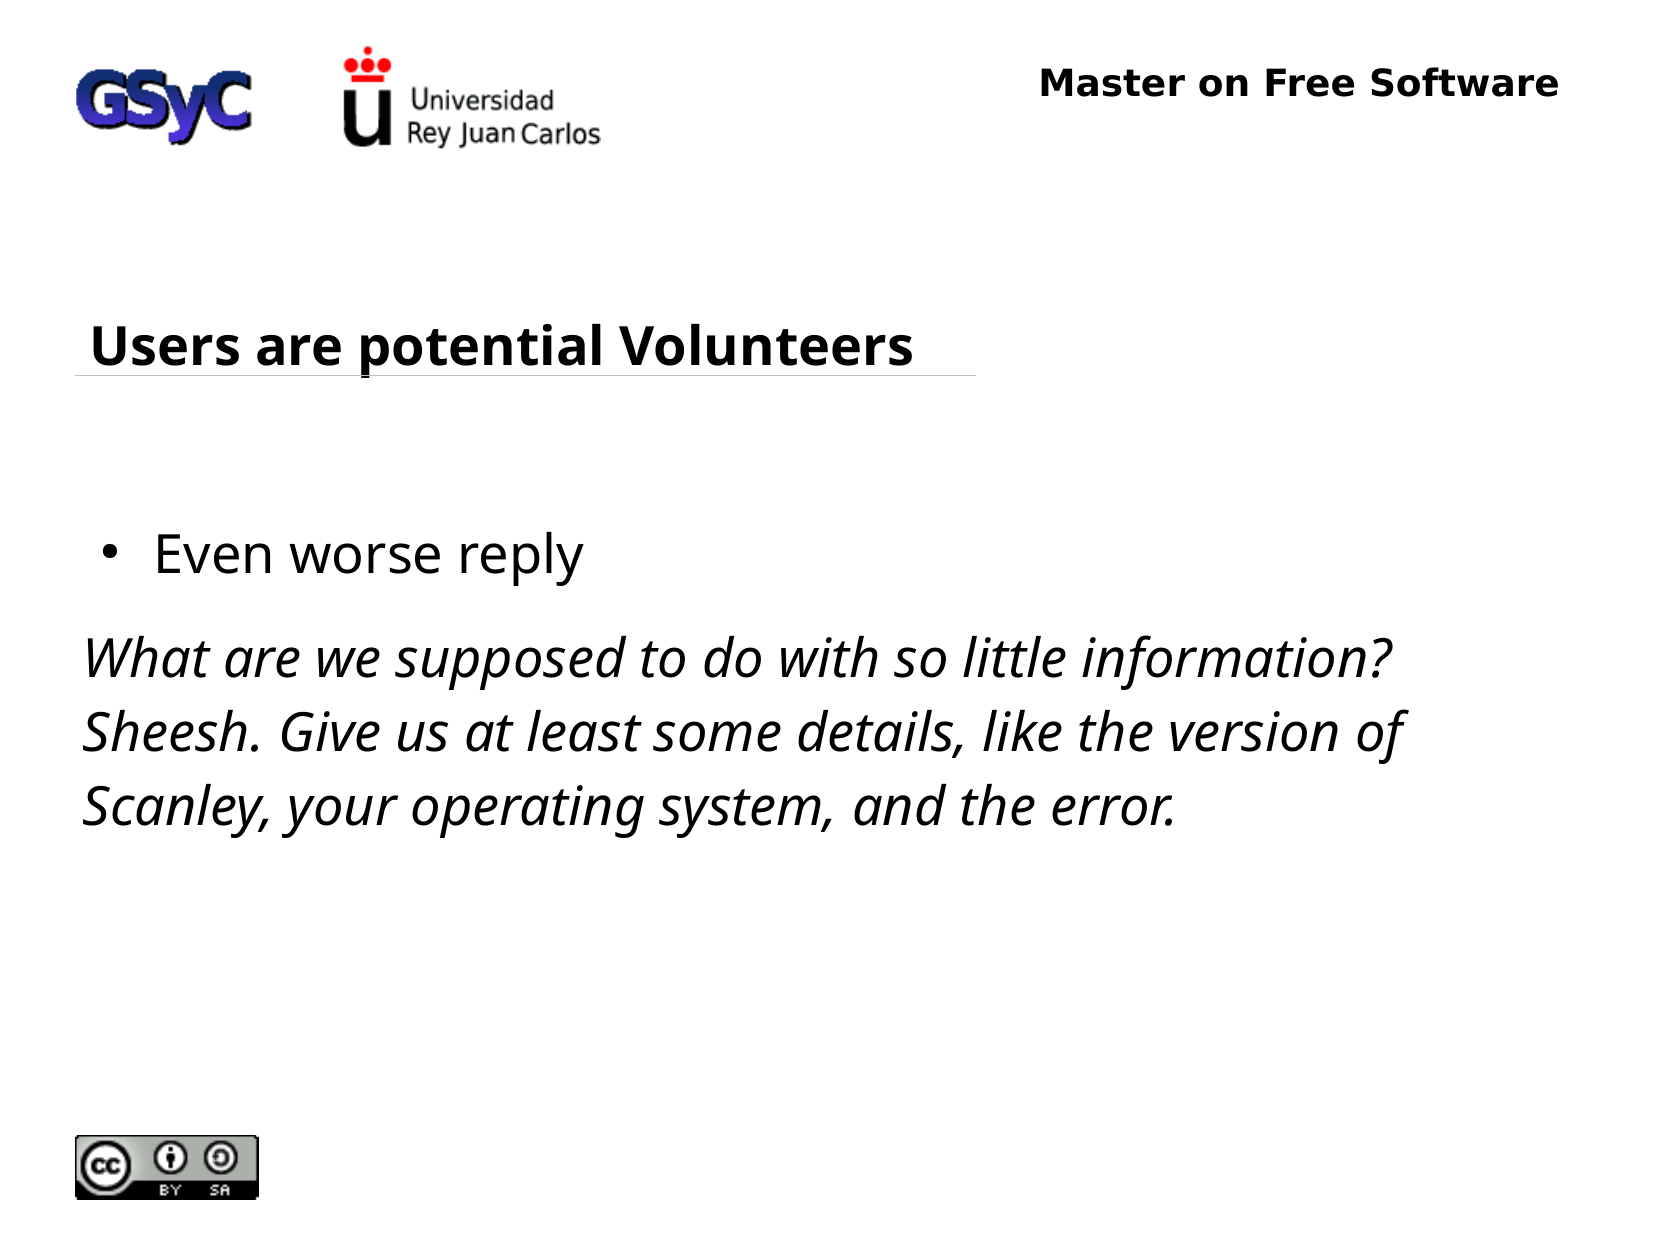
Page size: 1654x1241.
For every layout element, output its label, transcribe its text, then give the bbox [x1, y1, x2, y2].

picture [75, 46, 601, 150]
text_box [75, 412, 1576, 1163]
list Even worse reply What are we supposed to do with so little information? Sheesh. Give us at least some details, like the version of Scanley, your operating system, and the error. [82, 412, 1571, 1109]
picture [75, 1163, 259, 1200]
text_box Users are potential Volunteers [75, 300, 1538, 381]
